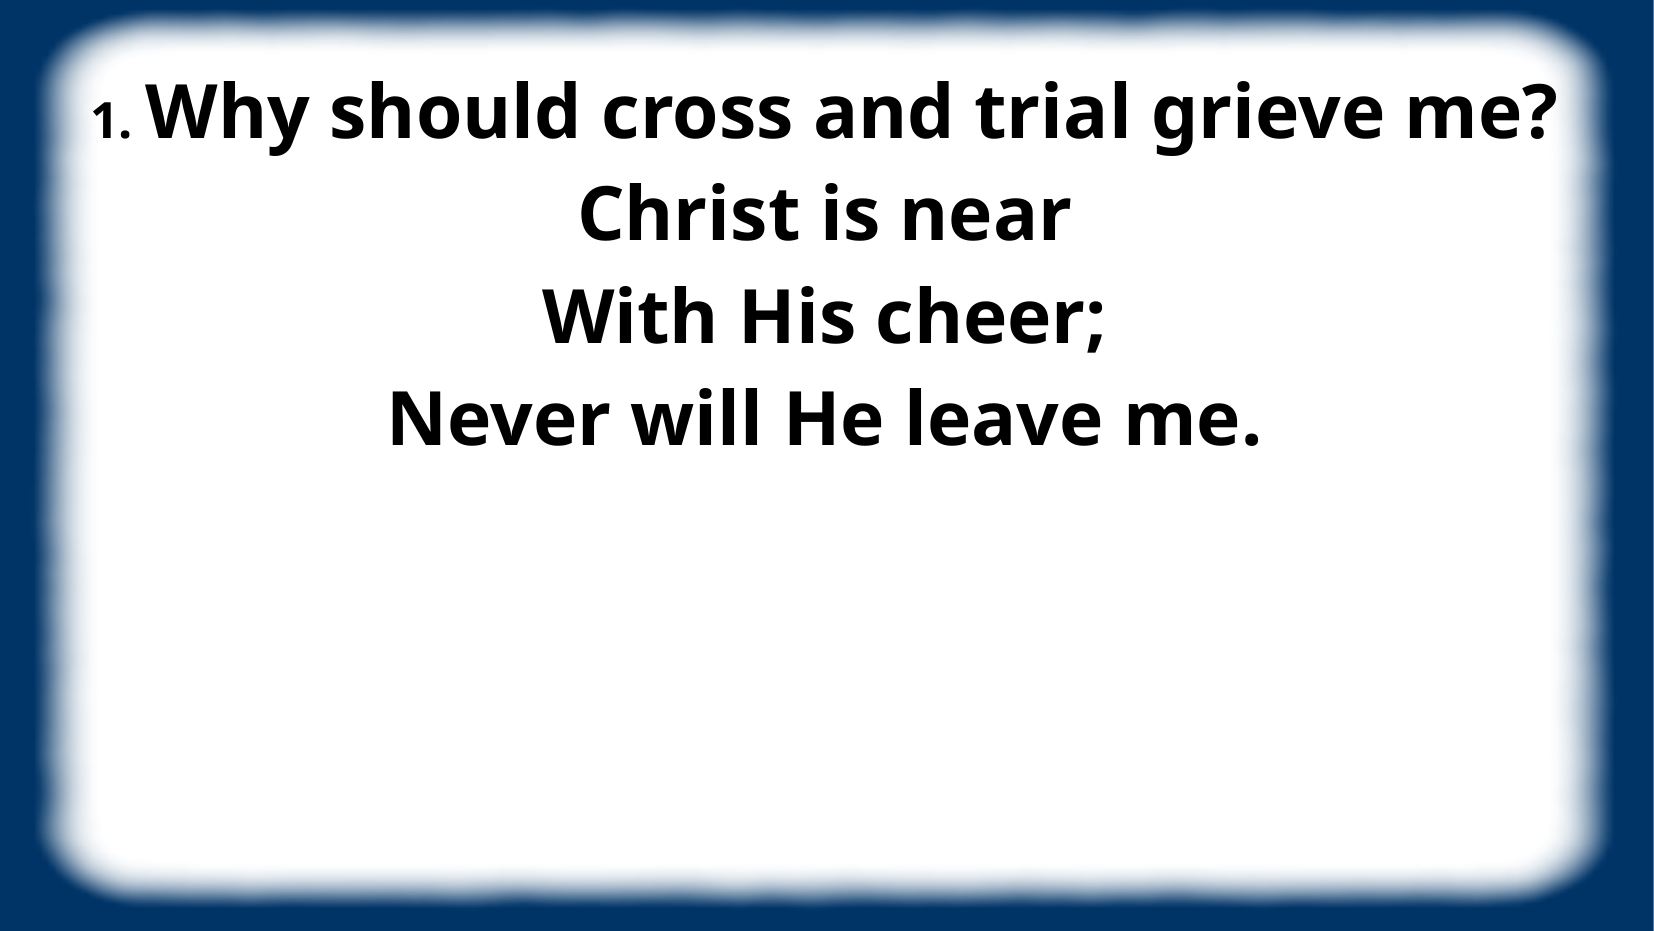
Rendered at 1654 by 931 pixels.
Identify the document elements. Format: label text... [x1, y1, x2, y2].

text_box 1. Why should cross and trial grieve me? Christ is near With His cheer; Never will He leave me. [75, 50, 1576, 466]
picture [0, 0, 1654, 931]
